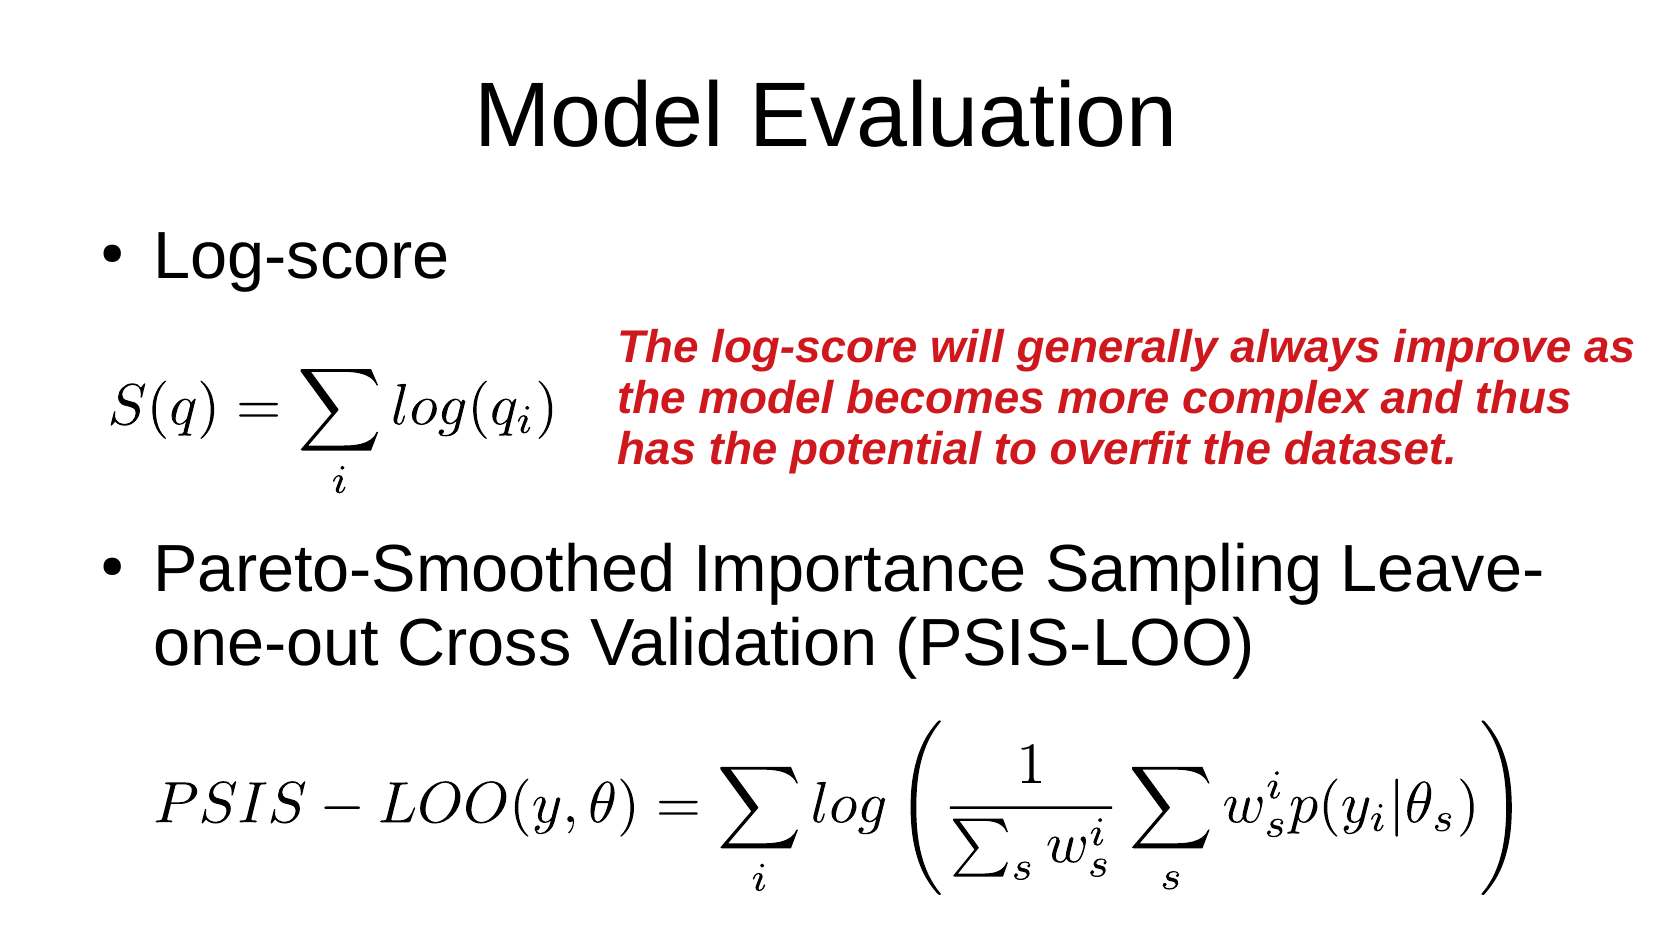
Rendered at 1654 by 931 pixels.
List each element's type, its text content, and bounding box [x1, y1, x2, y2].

text_box [155, 720, 1512, 895]
text_box The log-score will generally always improve as the model becomes more complex and thus has the potential to overfit the dataset. [602, 313, 1654, 520]
text_box [110, 369, 553, 494]
title Model Evaluation [82, 37, 1571, 193]
list Log-score Pareto-Smoothed Importance Sampling Leave-one-out Cross Validation (PSIS-LOO) [82, 217, 1571, 688]
list [82, 688, 1571, 910]
